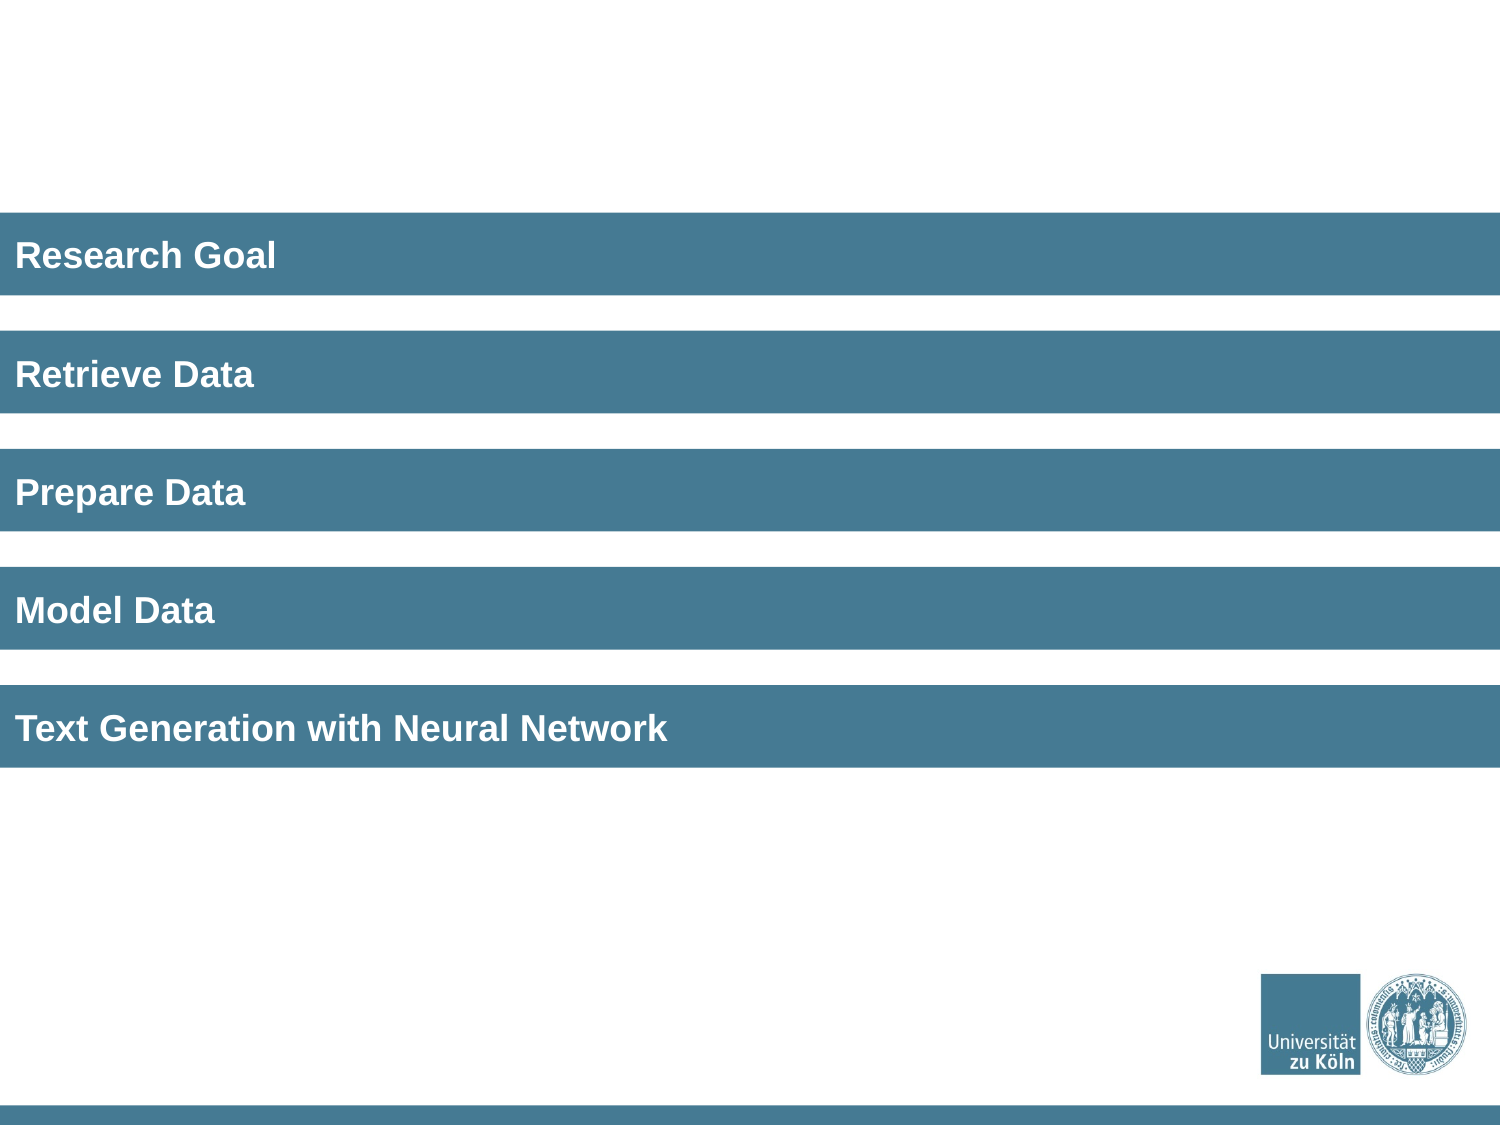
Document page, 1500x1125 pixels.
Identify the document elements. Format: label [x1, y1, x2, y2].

picture [1257, 969, 1471, 1079]
